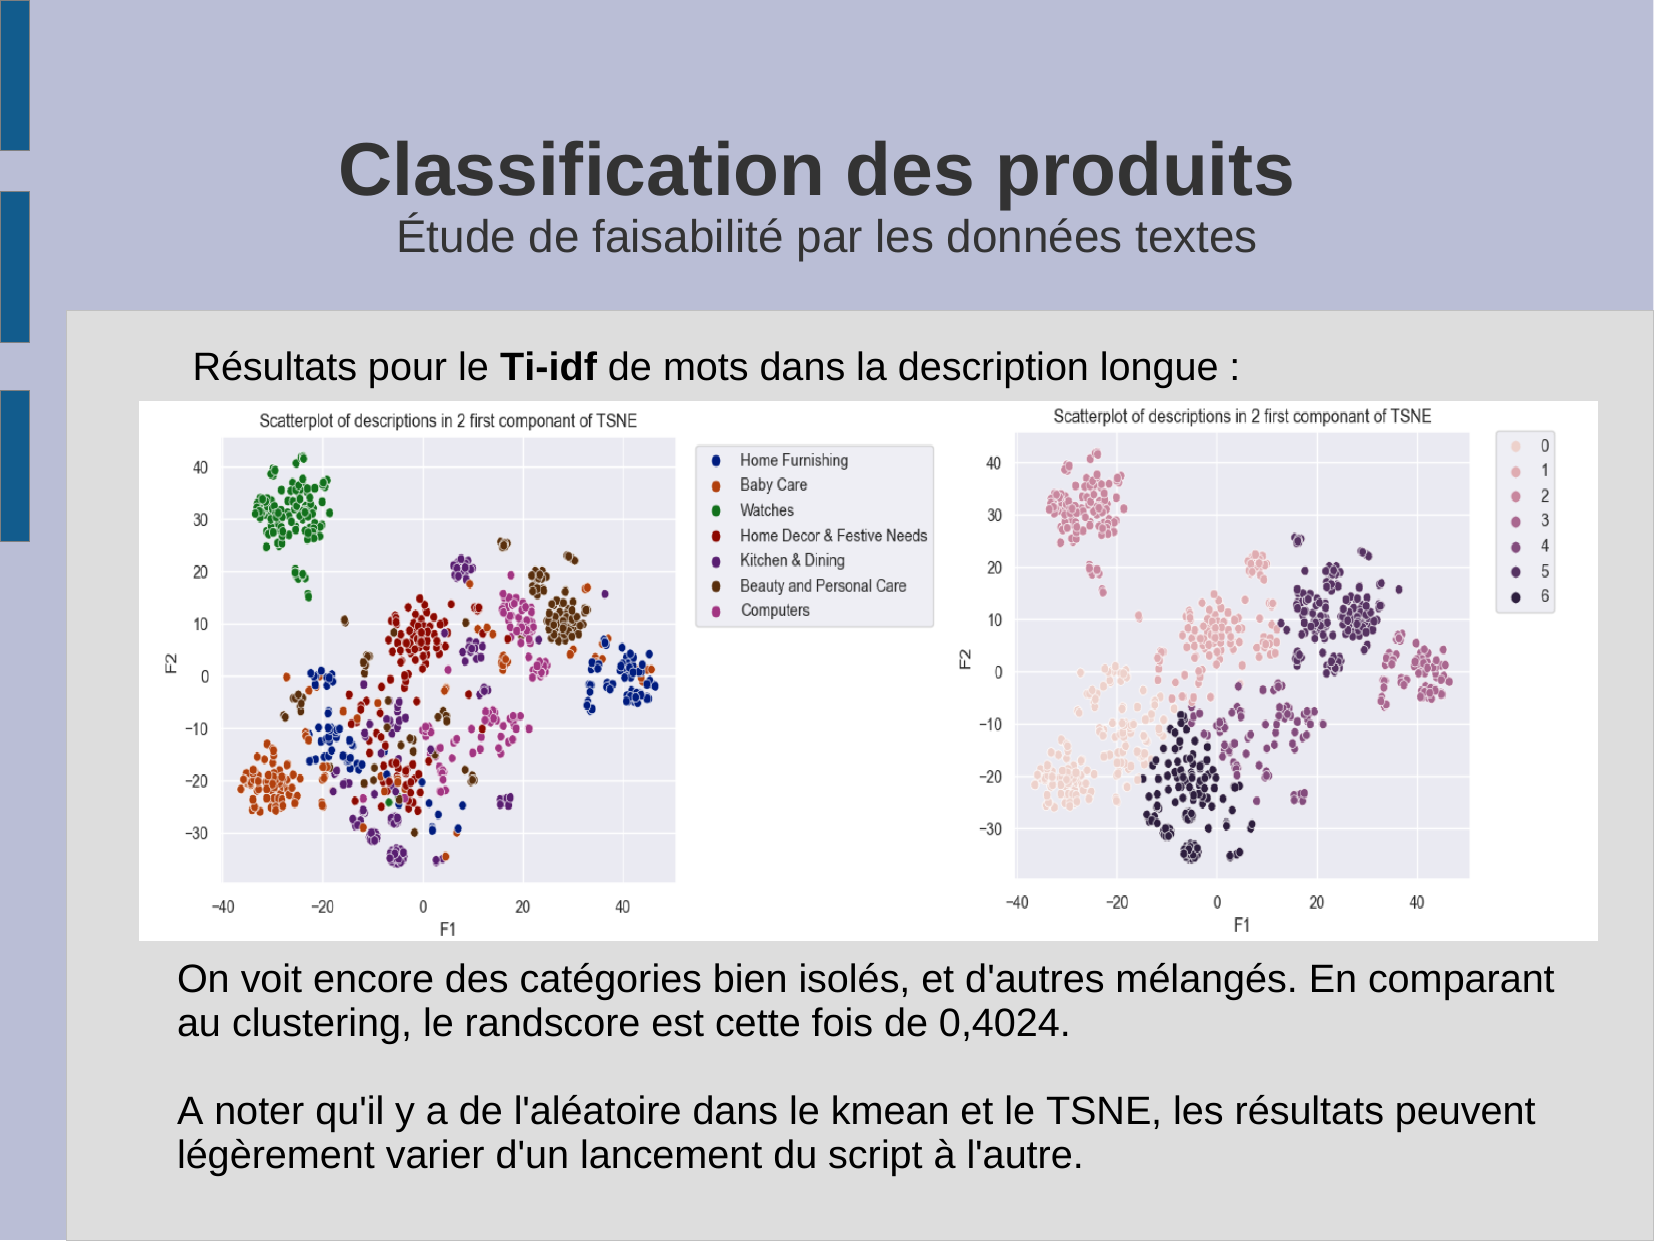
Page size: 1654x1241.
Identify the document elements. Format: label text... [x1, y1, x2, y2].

picture [139, 401, 1598, 941]
title Classification des produits Étude de faisabilité par les données textes [121, 91, 1534, 299]
list Résultats pour le Ti-idf de mots dans la description longue : [121, 344, 1534, 1127]
text_box On voit encore des catégories bien isolés, et d'autres mélangés. En comparant au clustering, le randscore est cette fois de 0,4024. A noter qu'il y a de l'aléatoire dans le kmean et le TSNE, les résultats peuvent légèrement varier d'un lancement du script à l'autre. [177, 956, 1607, 1177]
